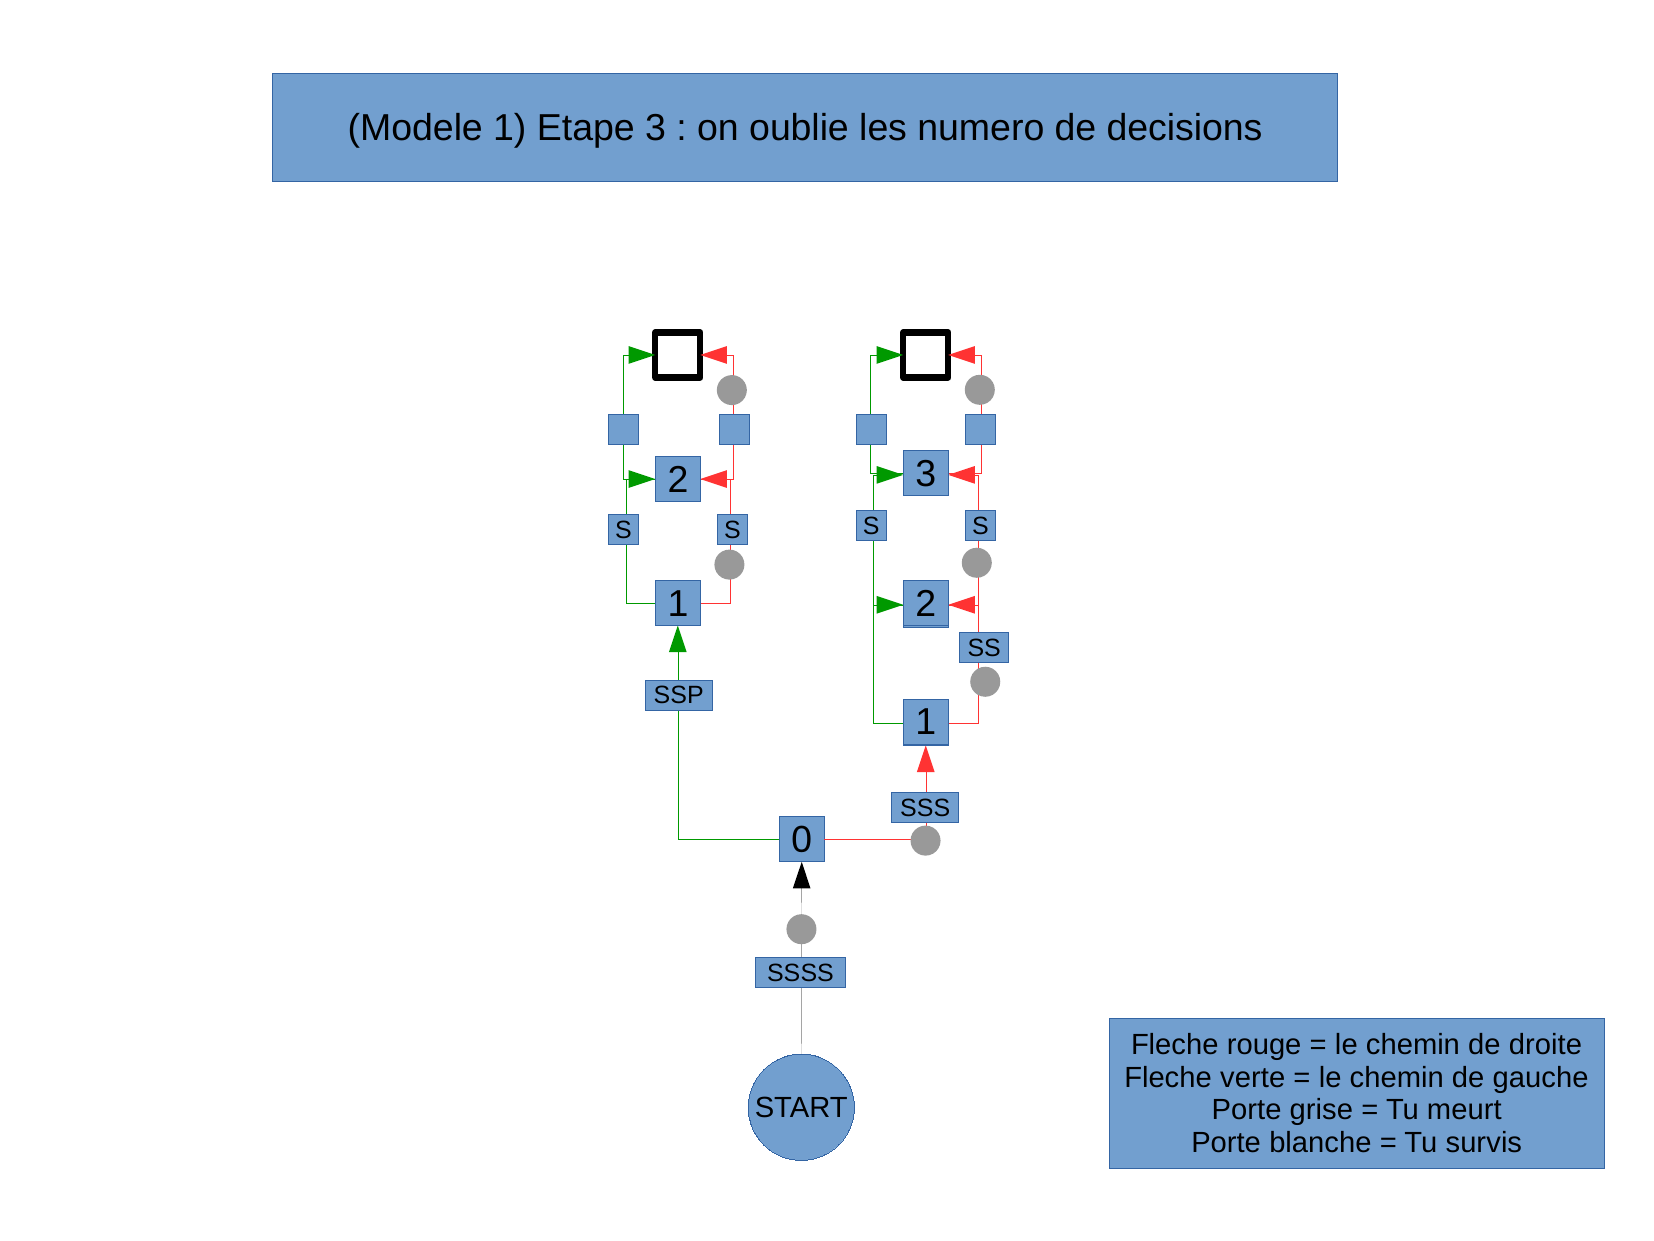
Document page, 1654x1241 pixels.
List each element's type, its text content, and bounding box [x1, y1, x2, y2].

text_box S [965, 510, 996, 541]
text_box S [717, 514, 748, 545]
text_box [719, 414, 750, 445]
text_box [655, 332, 701, 378]
text_box [961, 547, 992, 578]
text_box 0 [779, 816, 825, 862]
text_box S [608, 514, 639, 545]
text_box START [748, 1054, 855, 1161]
text_box [856, 414, 887, 445]
text_box [965, 414, 996, 445]
text_box [970, 666, 1001, 697]
text_box 1 [903, 699, 949, 745]
text_box SSP [645, 680, 713, 711]
text_box 1 [655, 580, 701, 626]
text_box [964, 374, 995, 405]
text_box Fleche rouge = le chemin de droite Fleche verte = le chemin de gauche Porte grise = Tu meurt Porte blanche = Tu survis [1109, 1018, 1605, 1169]
text_box 3 [903, 450, 949, 496]
text_box [714, 549, 745, 580]
text_box [716, 375, 747, 406]
text_box 2 [655, 456, 701, 502]
text_box (Modele 1) Etape 3 : on oublie les numero de decisions [272, 73, 1338, 182]
text_box [608, 414, 639, 445]
text_box SS [959, 632, 1009, 663]
text_box [903, 332, 949, 378]
text_box S [856, 510, 887, 541]
text_box SSS [891, 792, 959, 823]
text_box 2 [903, 580, 949, 626]
text_box [786, 914, 817, 945]
text_box [910, 825, 941, 856]
text_box SSSS [755, 957, 846, 988]
